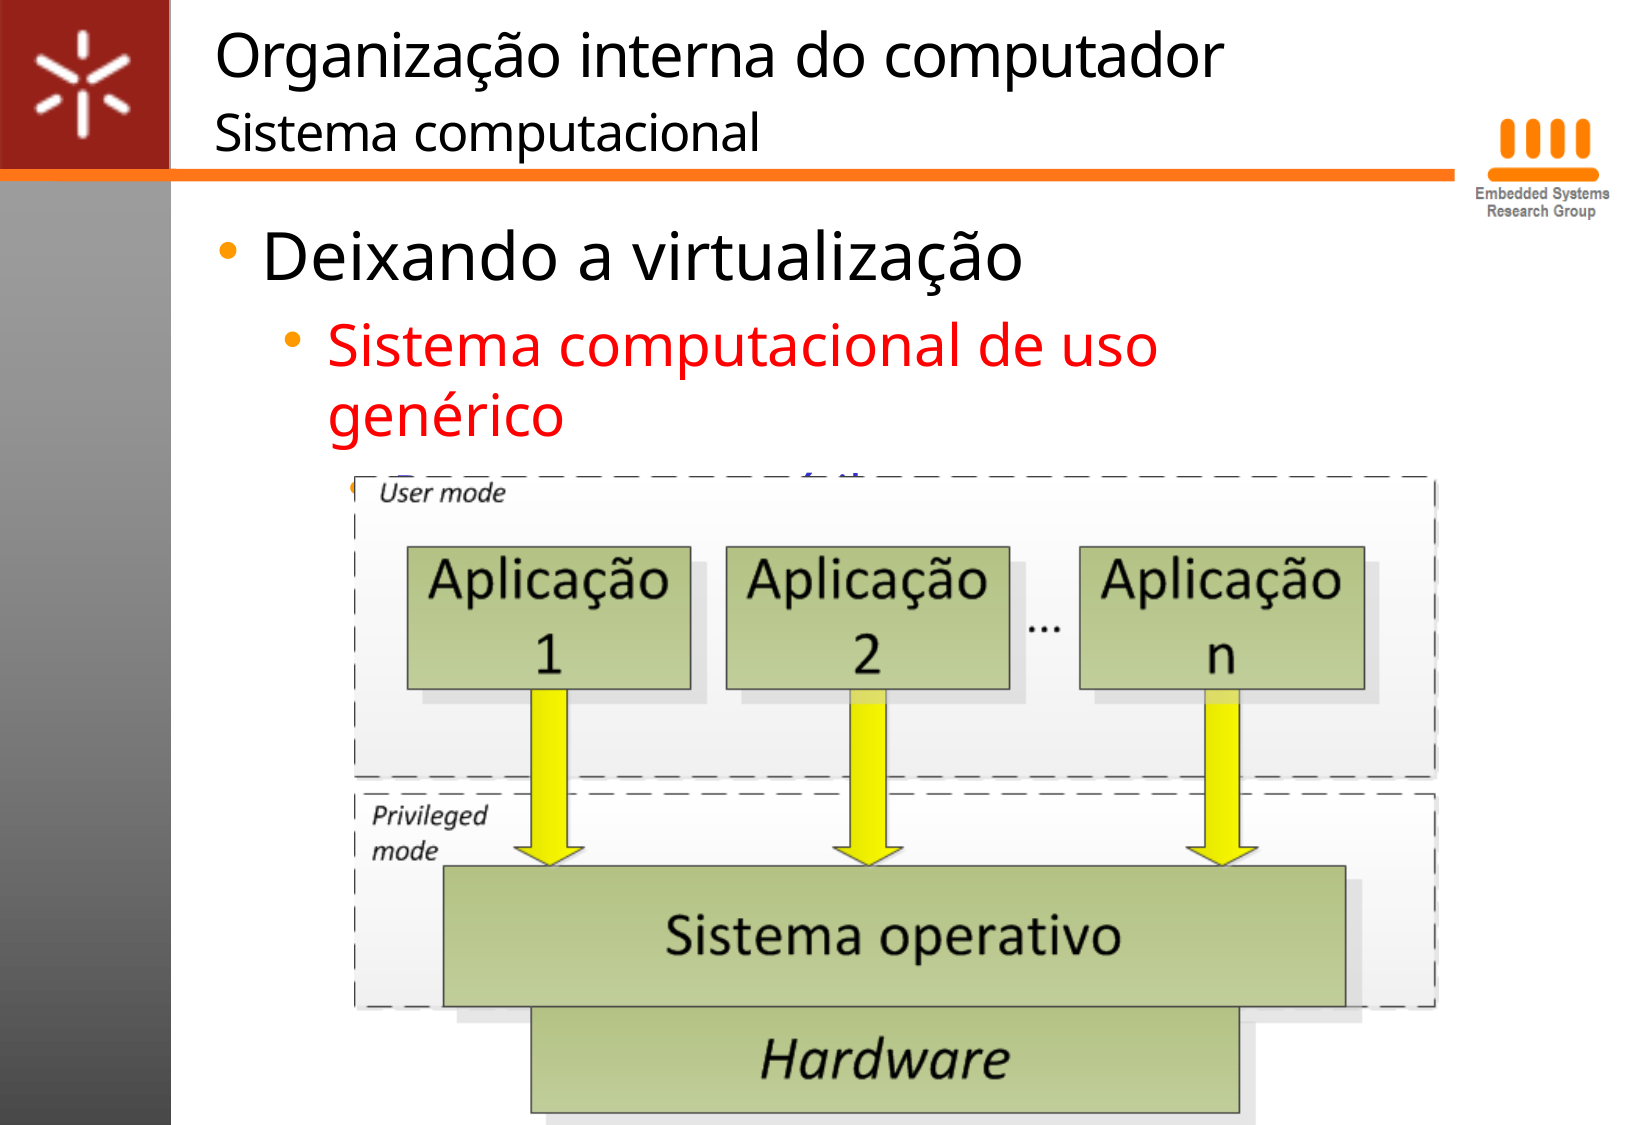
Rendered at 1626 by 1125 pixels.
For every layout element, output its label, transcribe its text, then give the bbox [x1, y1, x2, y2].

picture [354, 476, 1439, 1125]
picture [1475, 118, 1610, 220]
title Organização interna do computador Sistema computacional [212, 16, 1335, 234]
text_box Deixando a virtualização Sistema computacional de uso genérico P.ex o nosso portátil [214, 196, 1349, 522]
picture [0, 182, 171, 1125]
picture [0, 0, 171, 169]
